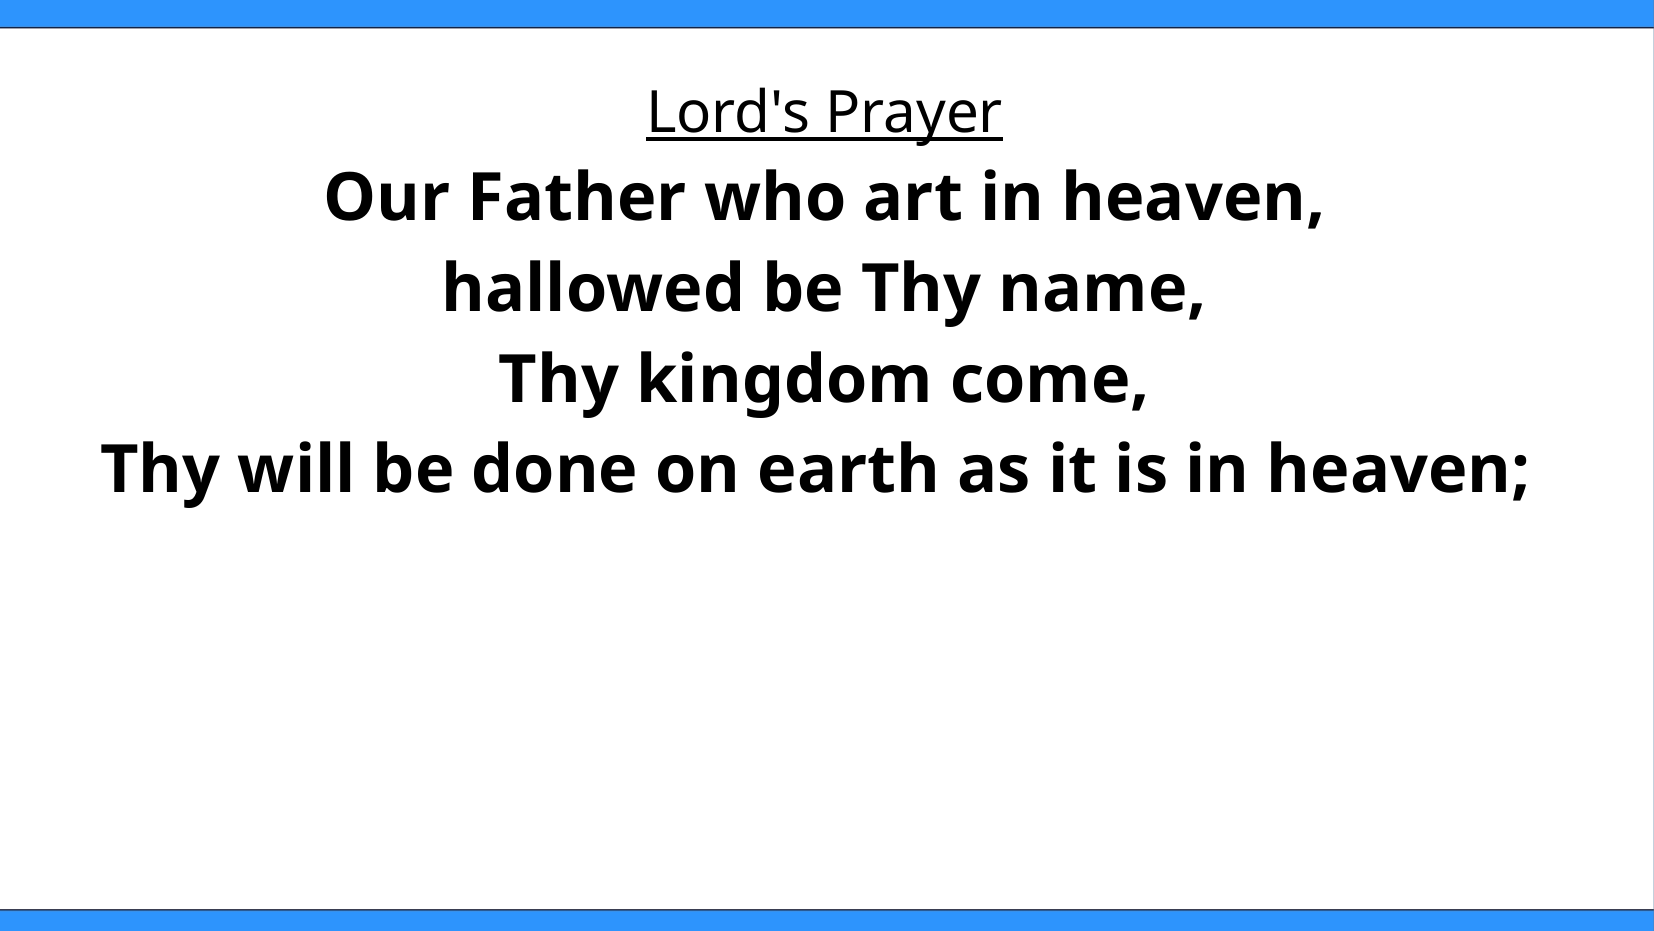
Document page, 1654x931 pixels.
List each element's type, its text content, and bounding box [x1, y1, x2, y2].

text_box Lord's Prayer Our Father who art in heaven, hallowed be Thy name, Thy kingdom come, Thy will be done on earth as it is in heaven; [82, 62, 1568, 543]
picture [0, 0, 1654, 931]
